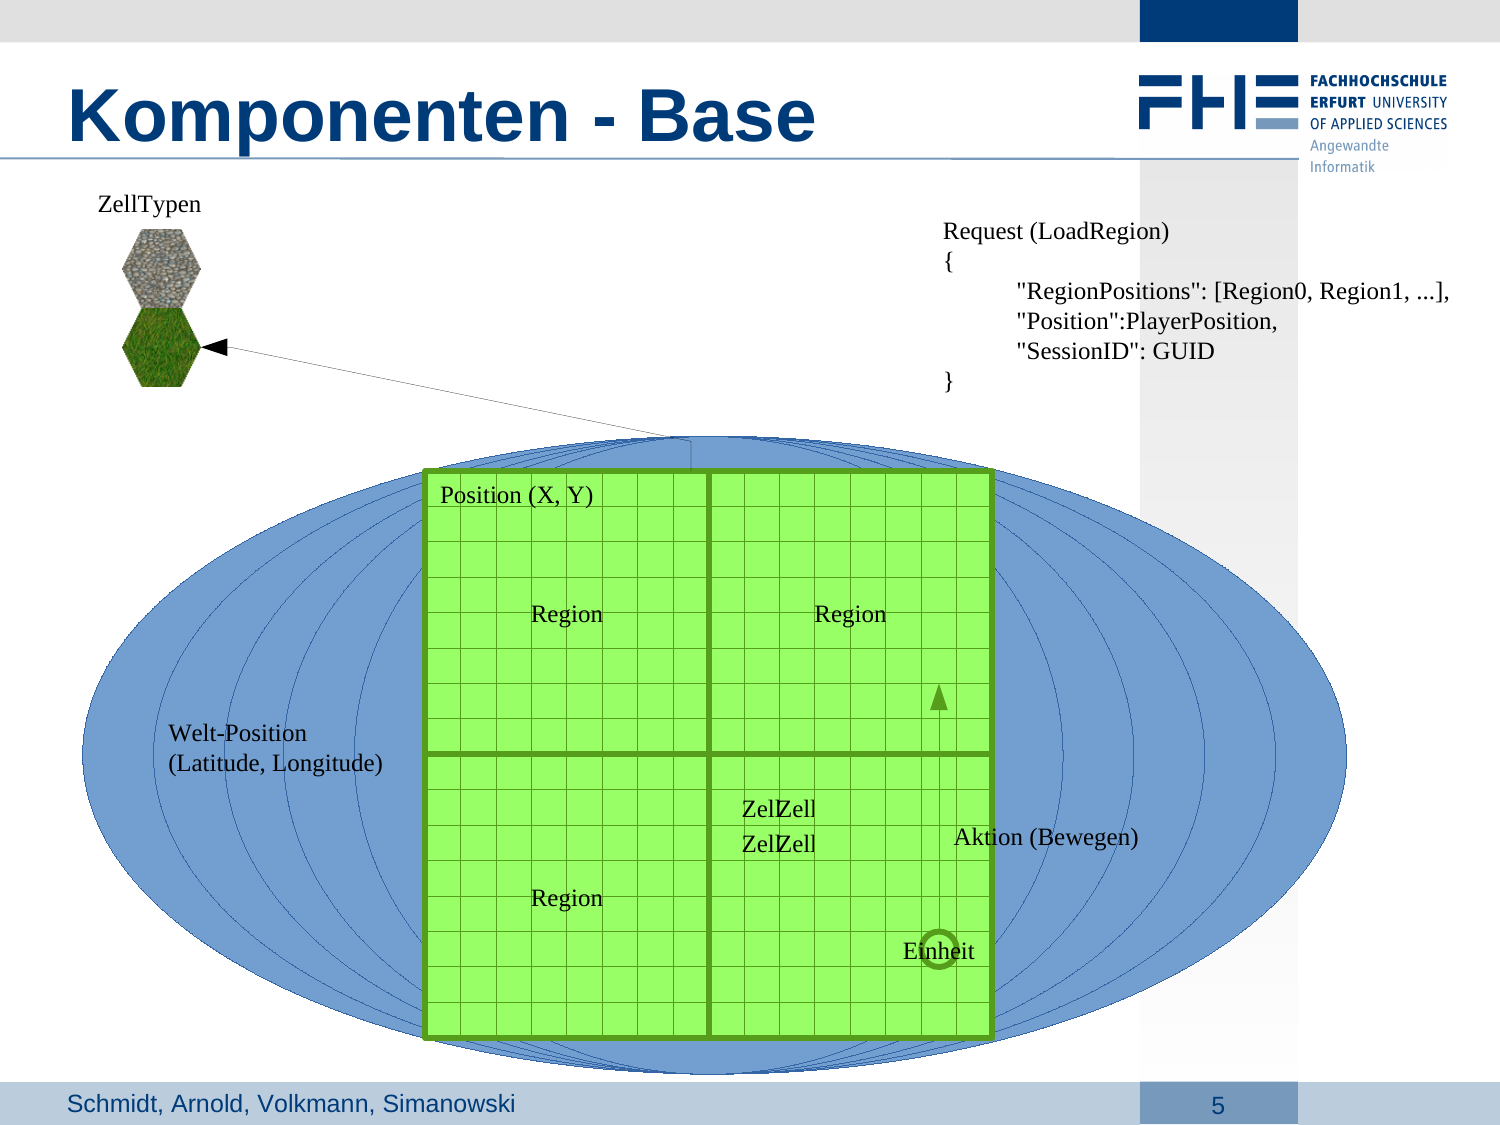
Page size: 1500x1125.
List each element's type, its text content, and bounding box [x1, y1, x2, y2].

text_box Region [425, 470, 708, 755]
text_box Welt-Position (Latitude, Longitude) [153, 708, 397, 784]
text_box Einheit [921, 931, 957, 968]
text_box [82, 436, 1347, 1075]
text_box ZellTypen [82, 179, 229, 264]
text_box Request (LoadRegion) { "RegionPositions": [Region0, Region1, ...], "Position":PlayerPosition, "SessionID": GUID } [928, 207, 1465, 402]
text_box Region [425, 755, 708, 1038]
text_box Position (X, Y) [425, 470, 608, 516]
text_box Region [708, 470, 993, 755]
picture [1139, 75, 1447, 172]
title Komponenten - Base [53, 58, 1140, 142]
text_box Aktion (Bewegen) [938, 813, 1154, 859]
picture [122, 264, 201, 387]
text_box [430, 437, 690, 470]
